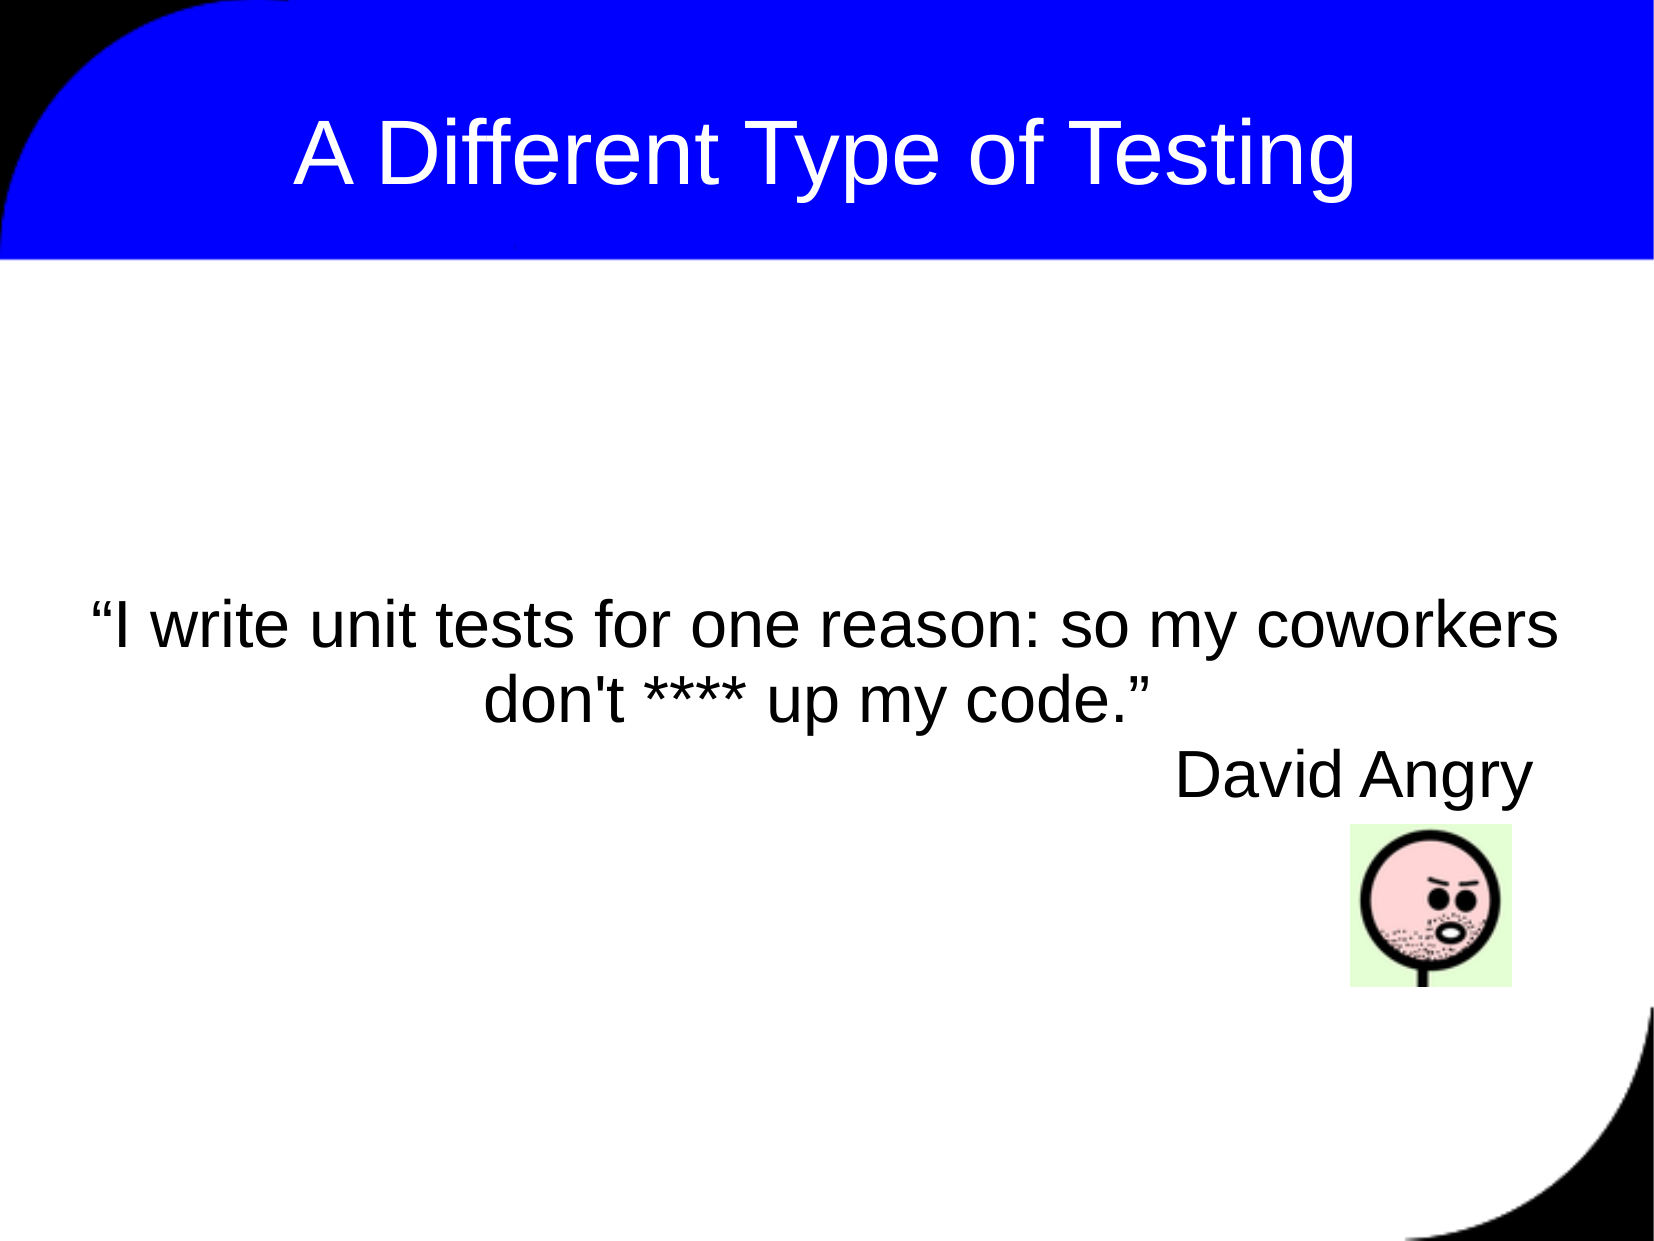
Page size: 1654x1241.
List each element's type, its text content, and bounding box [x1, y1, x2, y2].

title A Different Type of Testing [82, 56, 1571, 250]
subtitle “I write unit tests for one reason: so my coworkers don't **** up my code.” David Angry [82, 297, 1571, 1102]
picture [0, 0, 1654, 1241]
